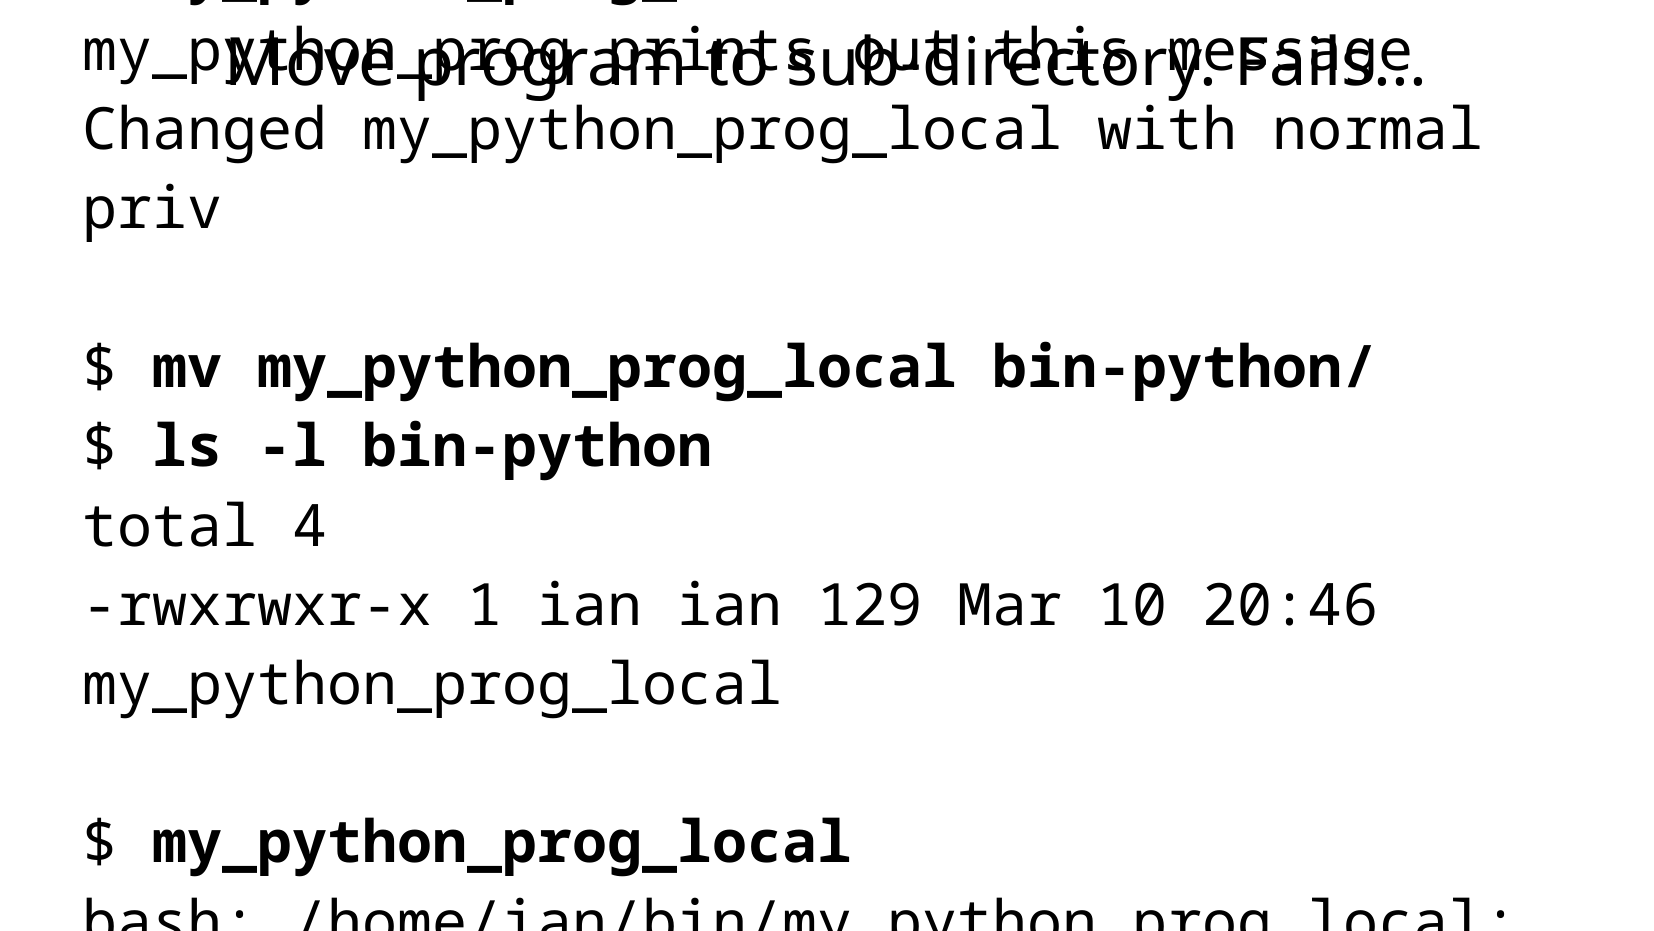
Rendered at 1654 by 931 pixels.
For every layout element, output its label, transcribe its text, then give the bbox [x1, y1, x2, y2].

title Move program to sub-directory. Fails... [82, 7, 1571, 105]
text_box $ my_python_prog_local my_python_prog prints out this message Changed my_python_prog_local with normal priv $ mv my_python_prog_local bin-python/ $ ls -l bin-python total 4 -rwxrwxr-x 1 ian ian 129 Mar 10 20:46 my_python_prog_local $ my_python_prog_local bash: /home/ian/bin/my_python_prog_local: No such file or directory [82, 105, 1571, 863]
